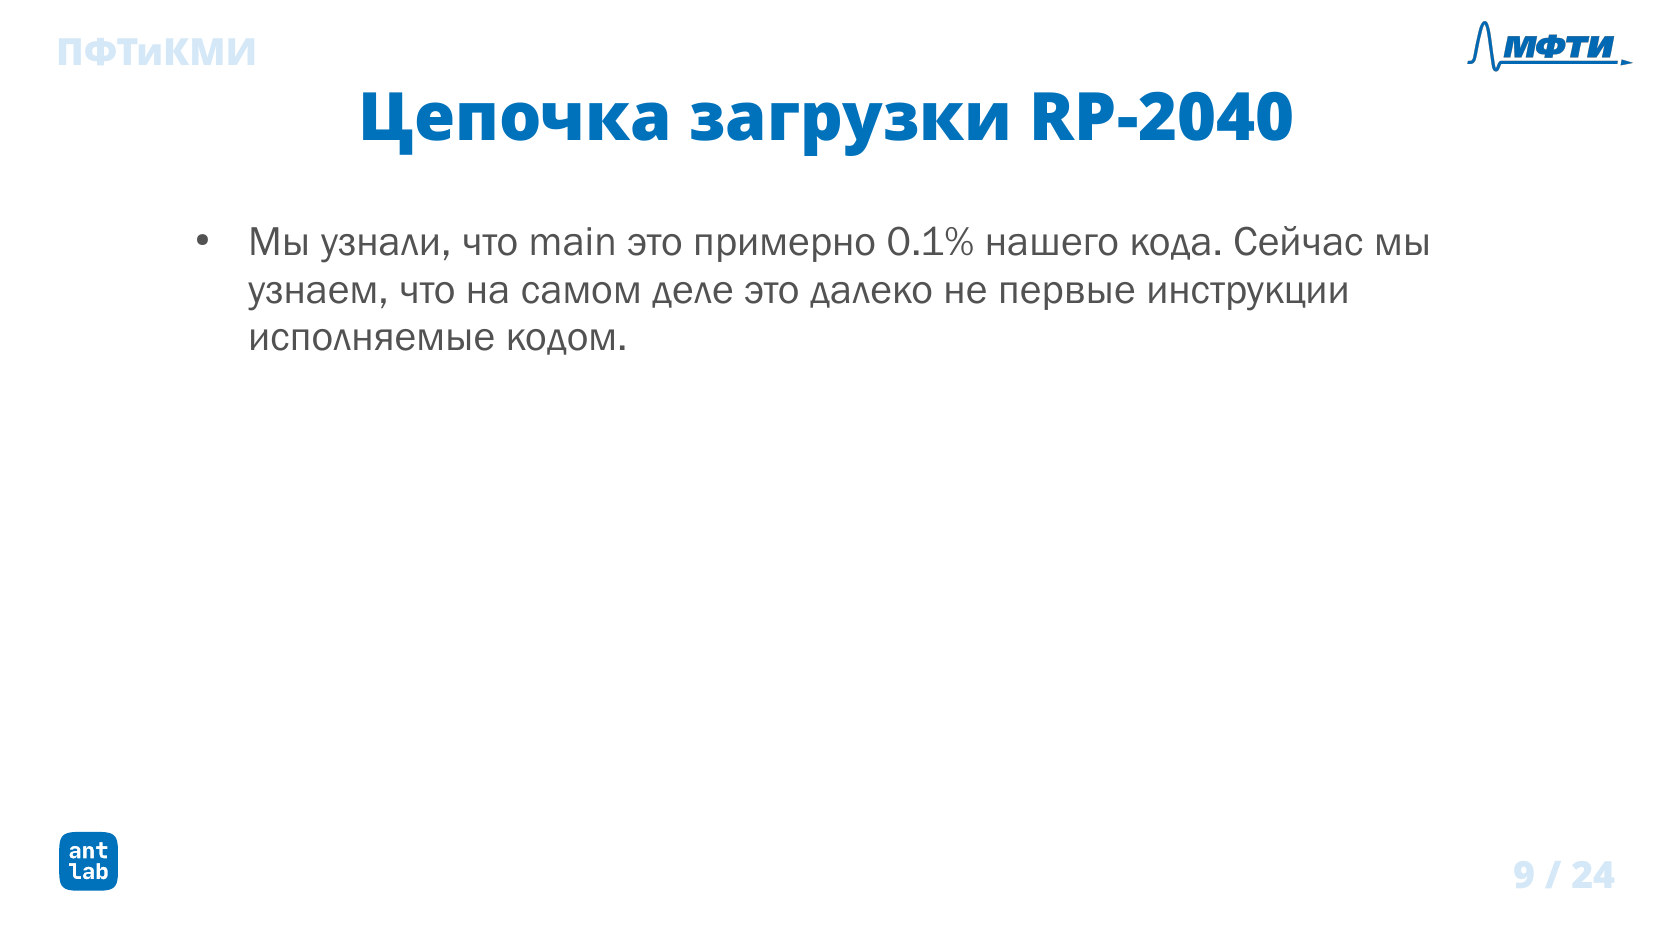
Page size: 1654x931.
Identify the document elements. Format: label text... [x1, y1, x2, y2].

list Мы узнали, что main это примерно 0.1% нашего кода. Сейчас мы узнаем, что на самом деле это далеко не первые инструкции исполняемые кодом. [177, 217, 1571, 758]
title Цепочка загрузки RP-2040 [82, 20, 1571, 209]
picture [1446, 0, 1654, 93]
